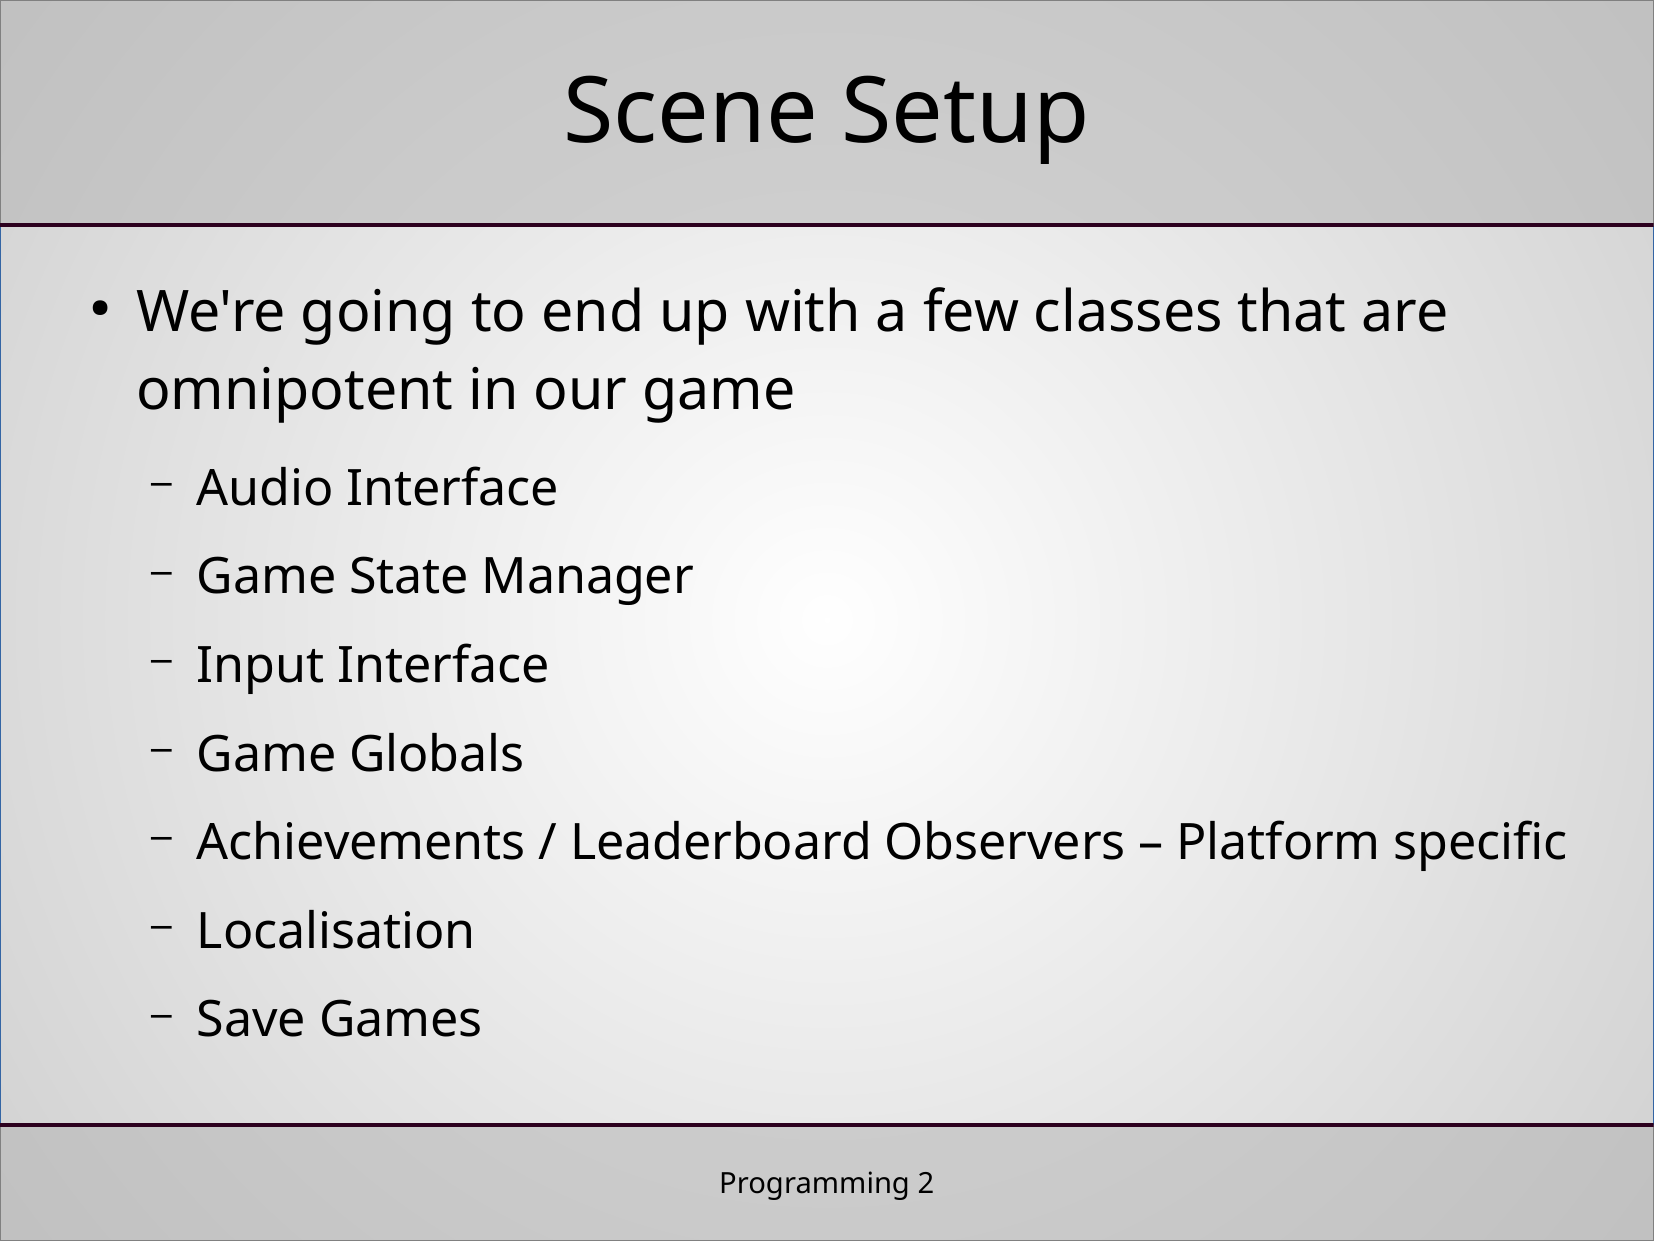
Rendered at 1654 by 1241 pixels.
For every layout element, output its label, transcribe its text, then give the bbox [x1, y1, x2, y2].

list We're going to end up with a few classes that are omnipotent in our game Audio Interface Game State Manager Input Interface Game Globals Achievements / Leaderboard Observers – Platform specific Localisation Save Games [75, 270, 1571, 1075]
title Scene Setup [82, 34, 1571, 181]
